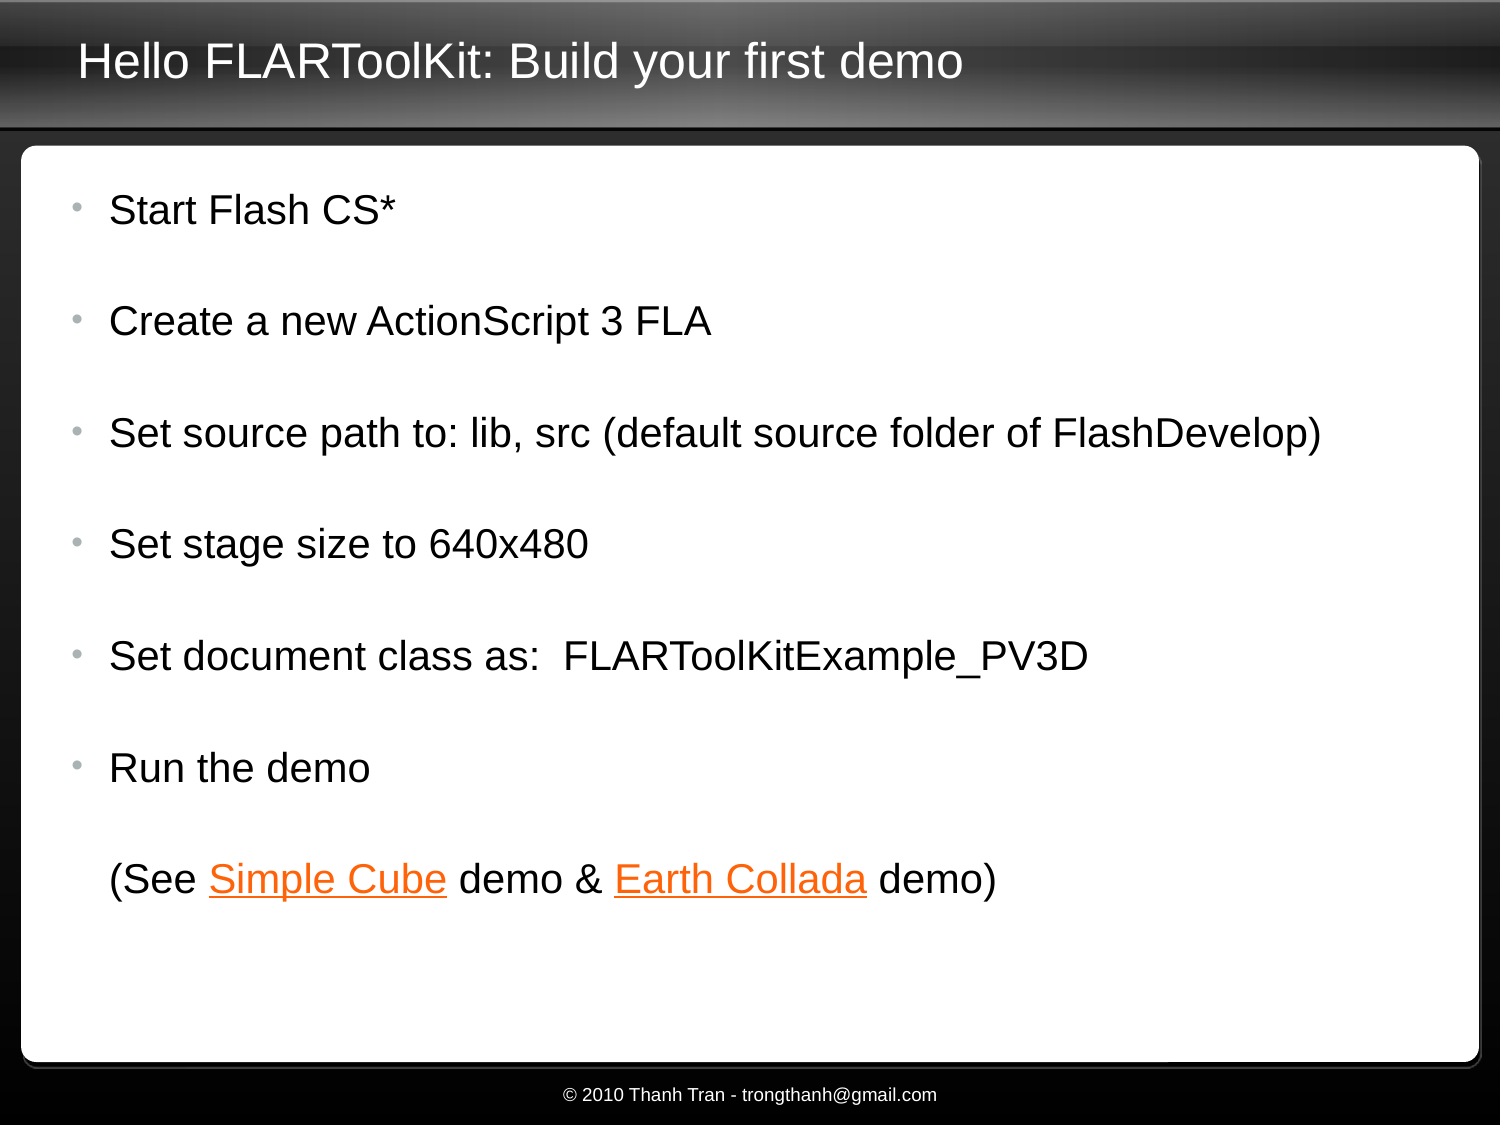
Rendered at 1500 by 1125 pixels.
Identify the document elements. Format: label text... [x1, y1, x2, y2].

title Hello FLARToolKit: Build your first demo [62, 12, 1438, 113]
list Start Flash CS* Create a new ActionScript 3 FLA Set source path to: lib, src (default source folder of FlashDevelop) Set stage size to 640x480 Set document class as: FLARToolKitExample_PV3D Run the demo (See Simple Cube demo & Earth Collada demo) [56, 174, 1432, 1038]
picture [0, 0, 1500, 131]
